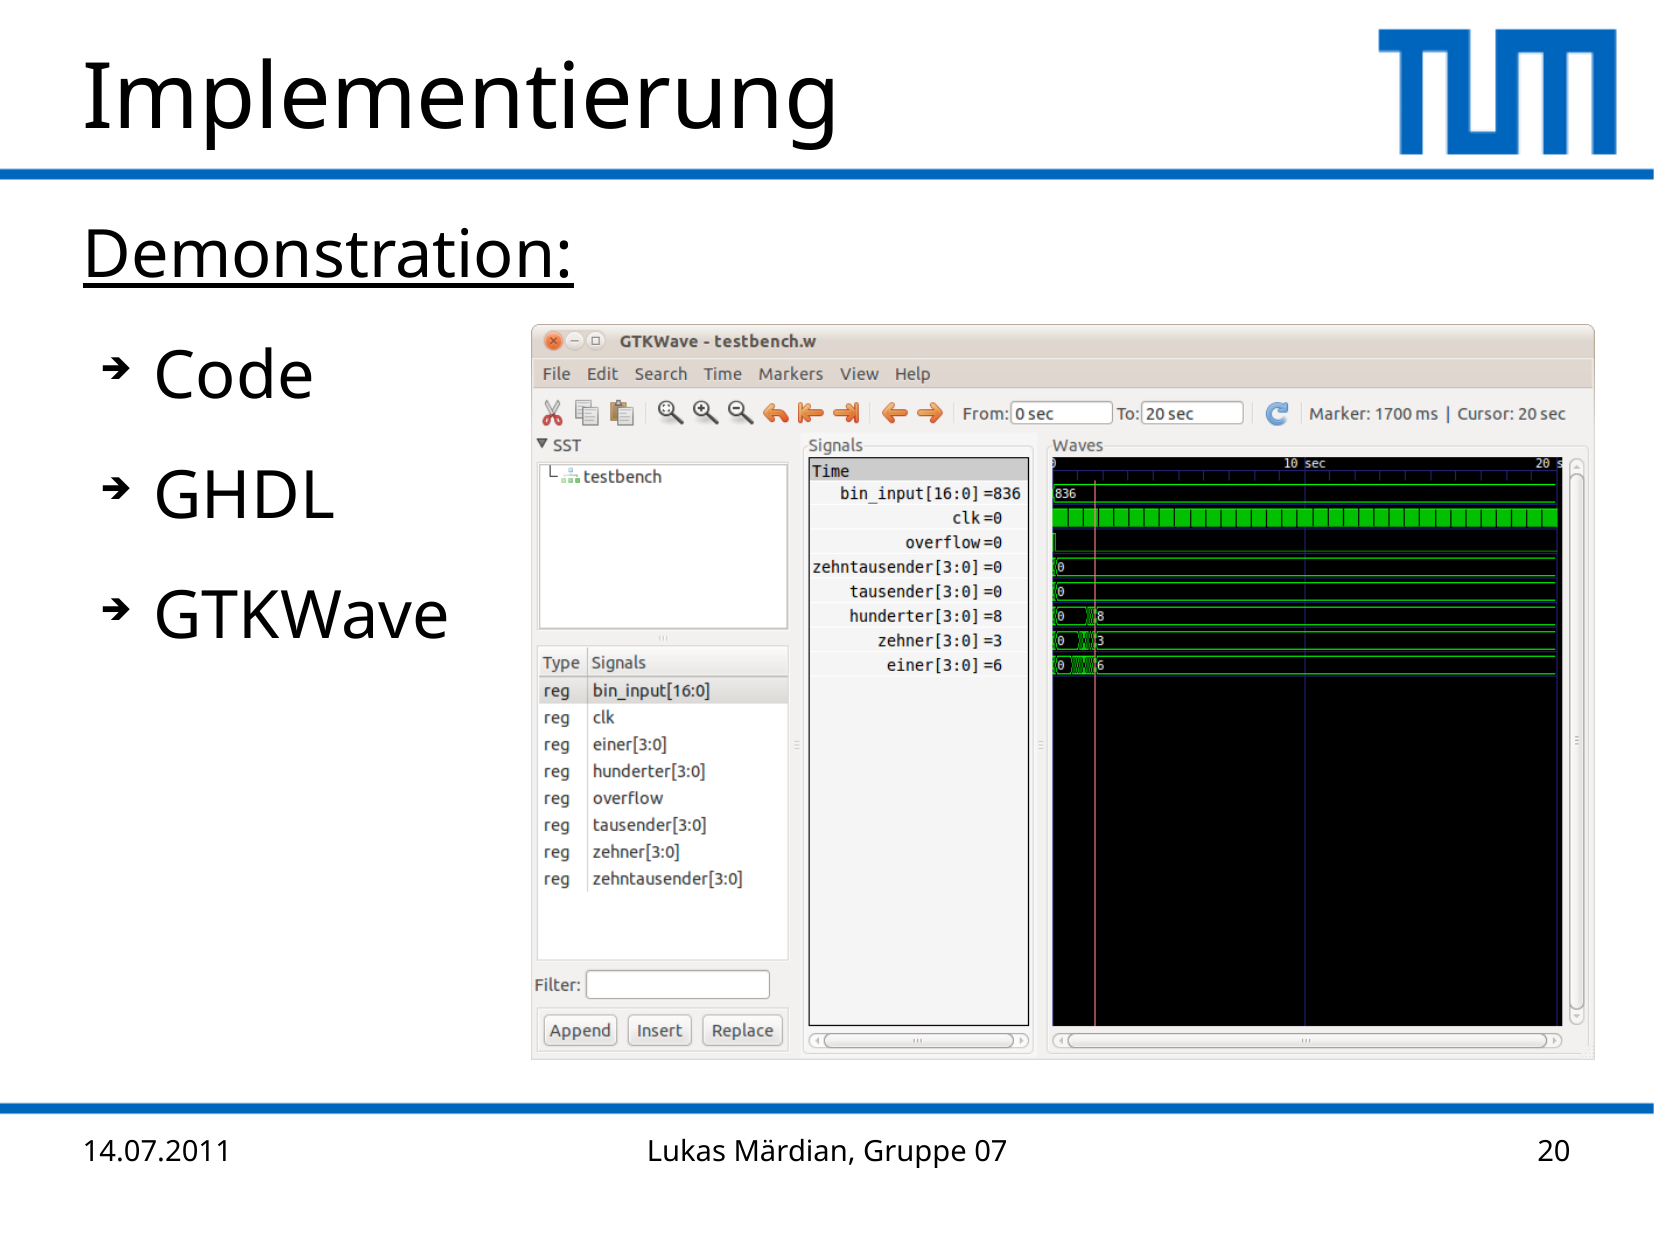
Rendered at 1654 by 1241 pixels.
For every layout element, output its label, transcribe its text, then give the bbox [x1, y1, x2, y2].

picture [0, 0, 1654, 1241]
list Demonstration: Code GHDL GTKWave [82, 206, 1571, 1026]
title Implementierung [82, 41, 1359, 145]
